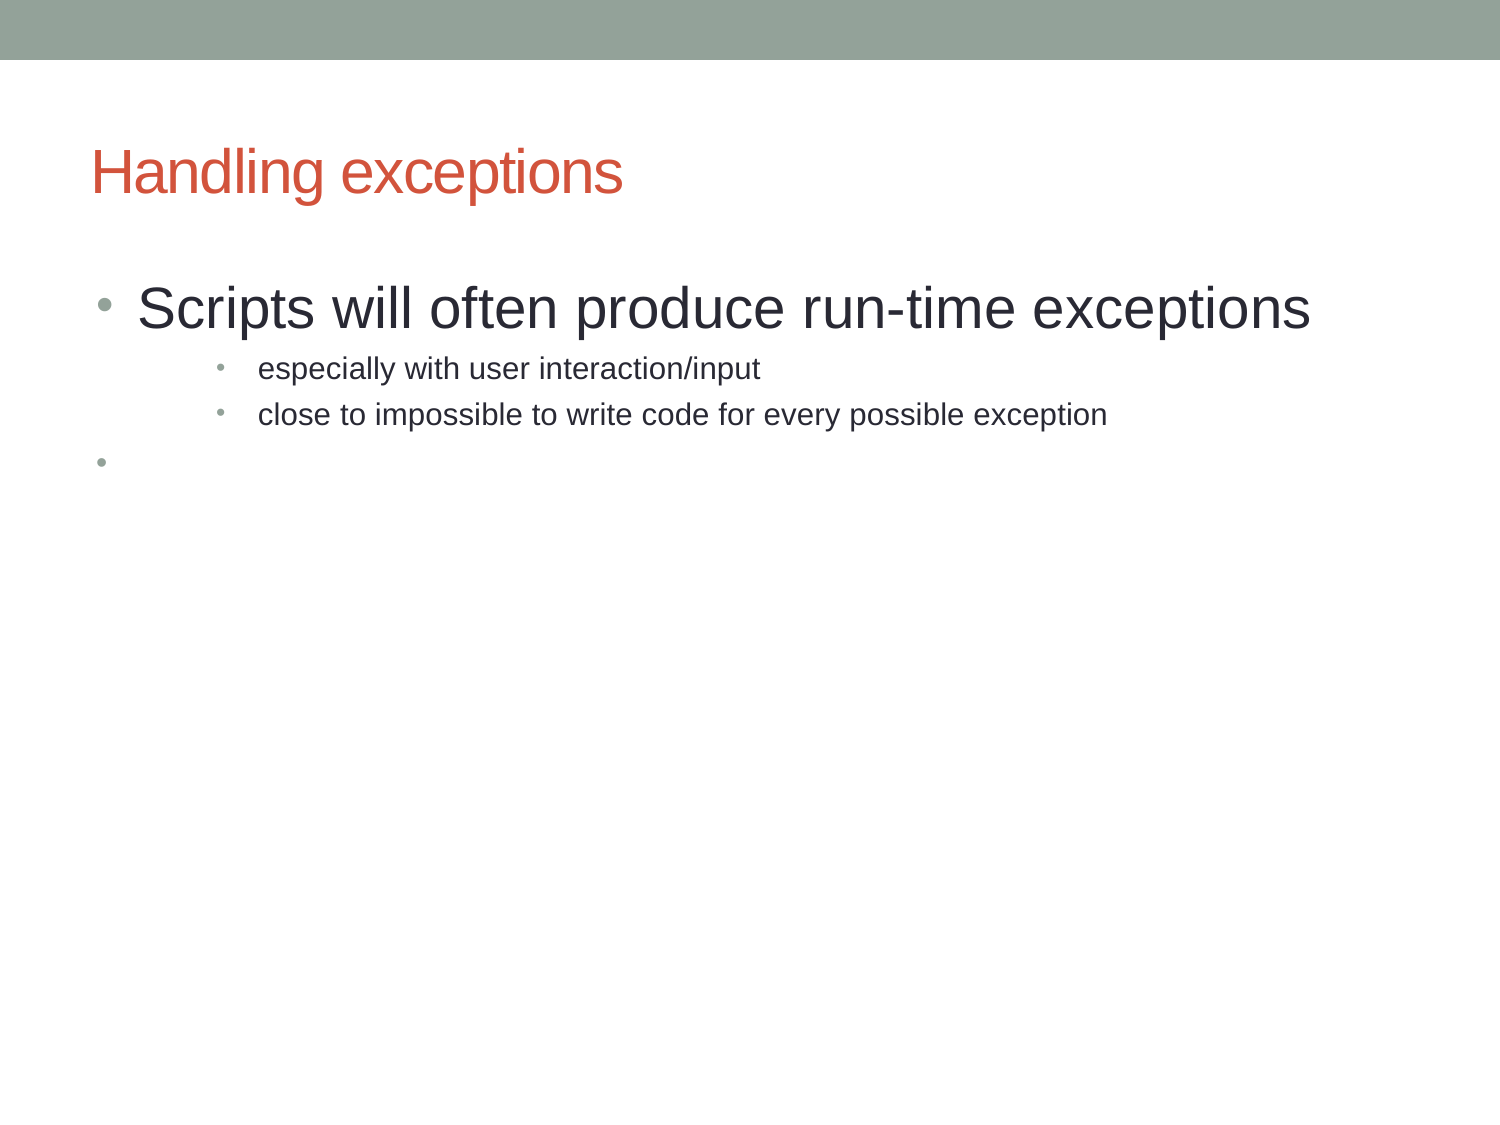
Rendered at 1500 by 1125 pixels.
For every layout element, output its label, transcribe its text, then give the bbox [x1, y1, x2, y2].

list Scripts will often produce run-time exceptions especially with user interaction/input close to impossible to write code for every possible exception [75, 262, 1426, 1063]
title Handling exceptions [75, 87, 1426, 251]
